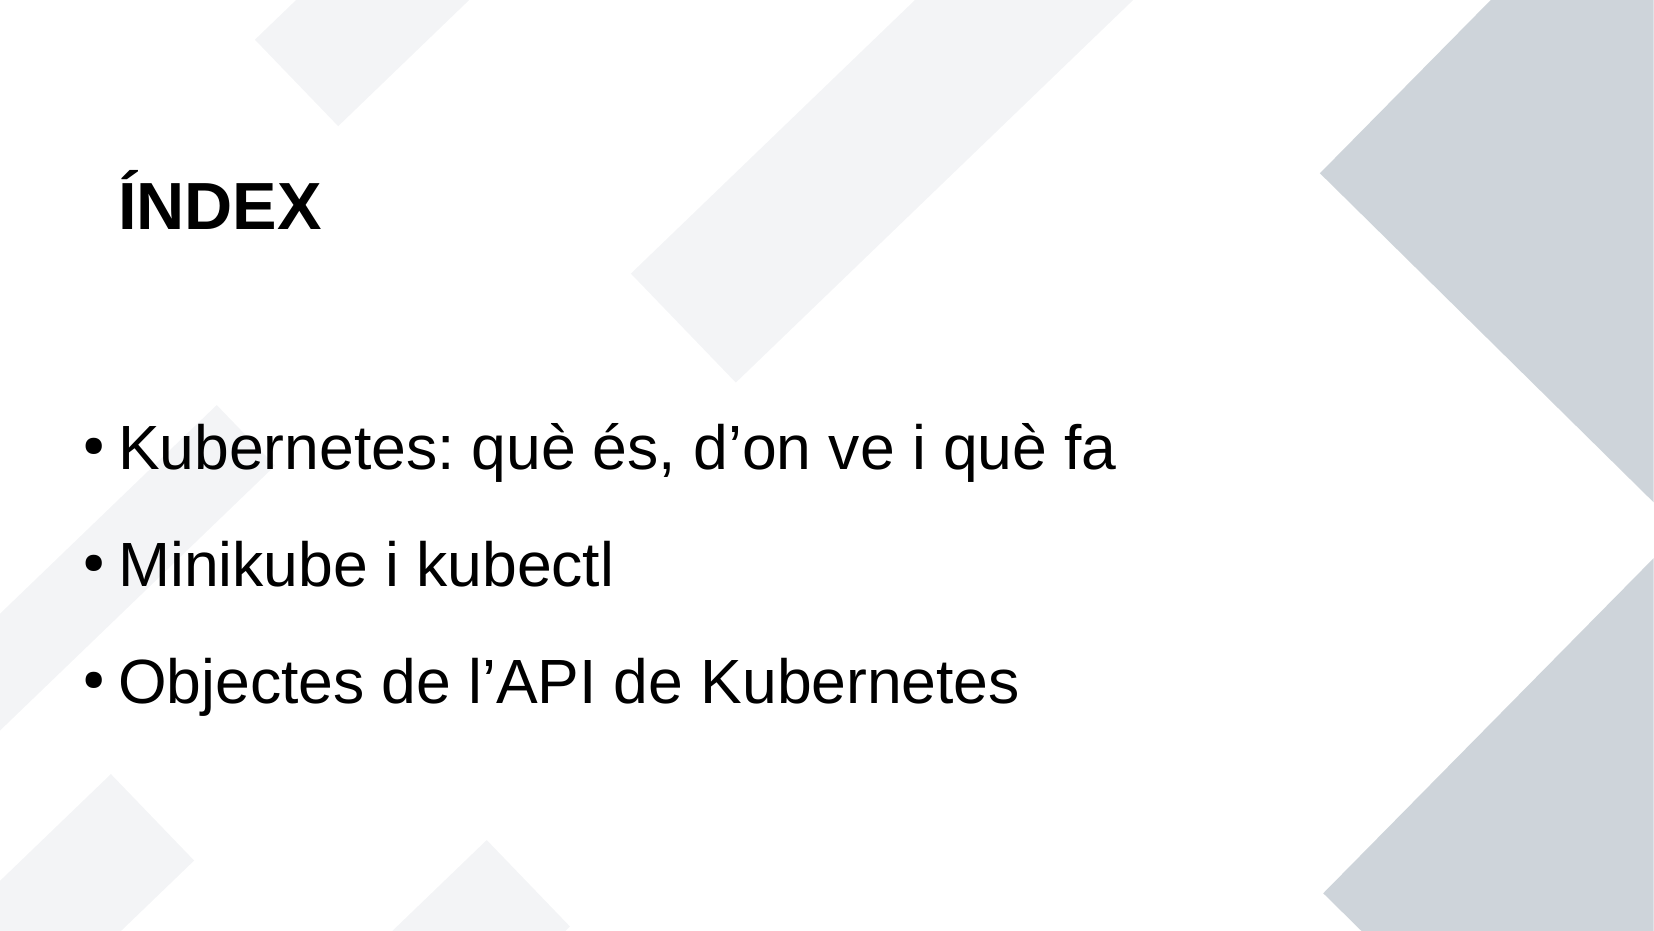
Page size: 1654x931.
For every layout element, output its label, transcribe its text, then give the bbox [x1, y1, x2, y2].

subtitle ÍNDEX Kubernetes: què és, d’on ve i què fa Minikube i kubectl Objectes de l’API de Kubernetes [82, 59, 1571, 827]
